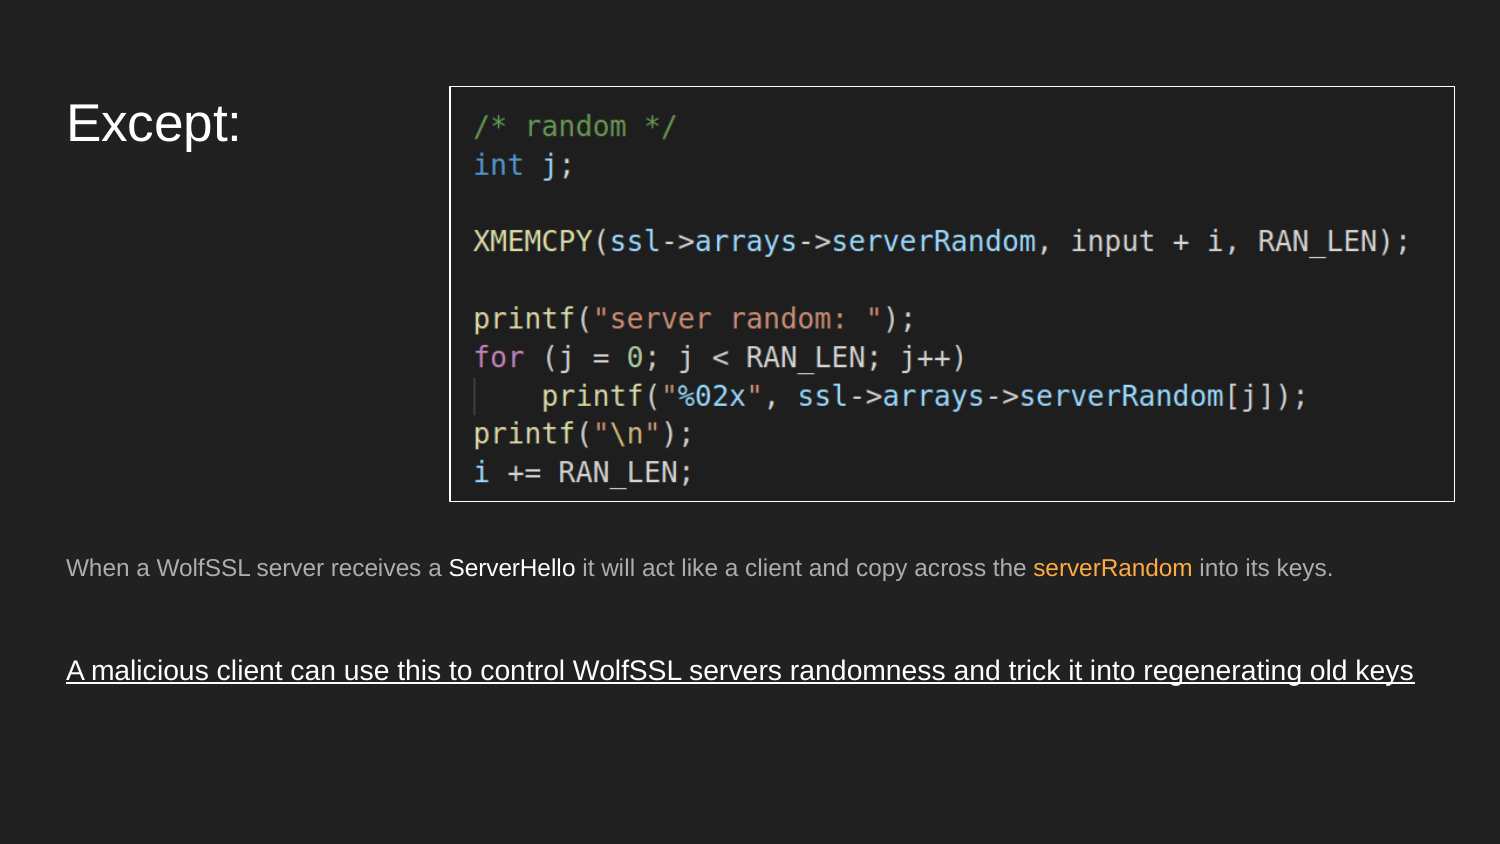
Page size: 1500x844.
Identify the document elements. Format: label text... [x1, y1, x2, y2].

title Except: [51, 72, 1449, 167]
picture [450, 87, 1454, 501]
list When a WolfSSL server receives a ServerHello it will act like a client and copy across the serverRandom into its keys. A malicious client can use this to control WolfSSL servers randomness and trick it into regenerating old keys [51, 532, 1449, 750]
